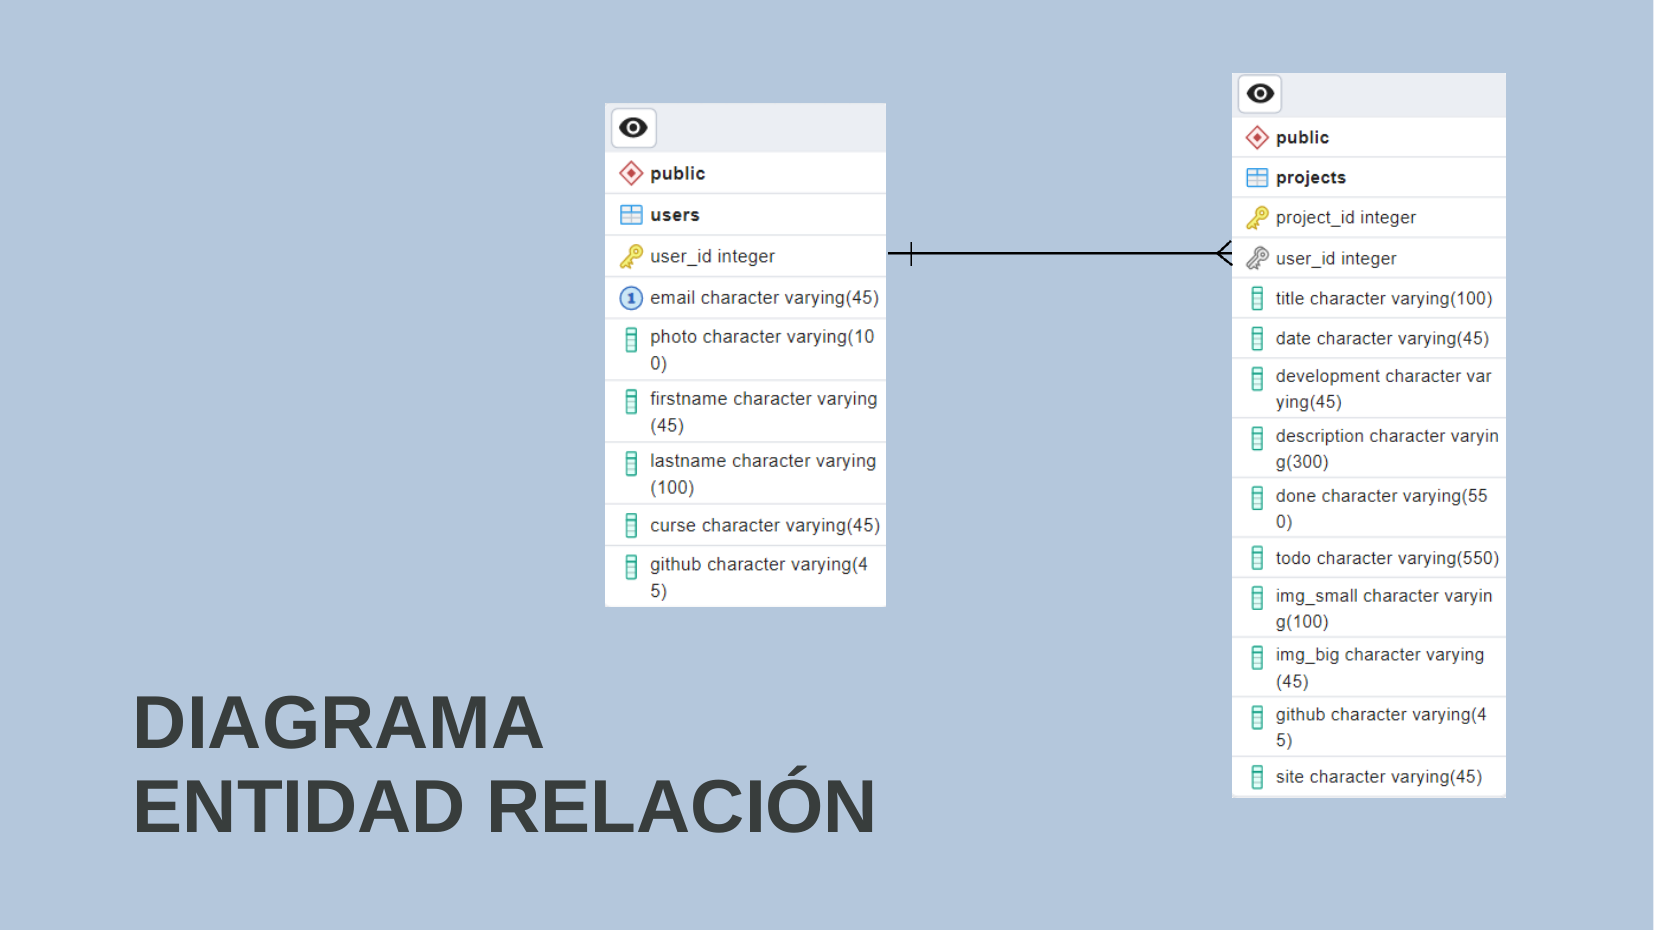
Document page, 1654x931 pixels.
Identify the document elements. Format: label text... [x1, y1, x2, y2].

picture [888, 73, 1506, 798]
text_box DIAGRAMA ENTIDAD RELACIÓN [118, 673, 894, 857]
picture [605, 103, 886, 607]
